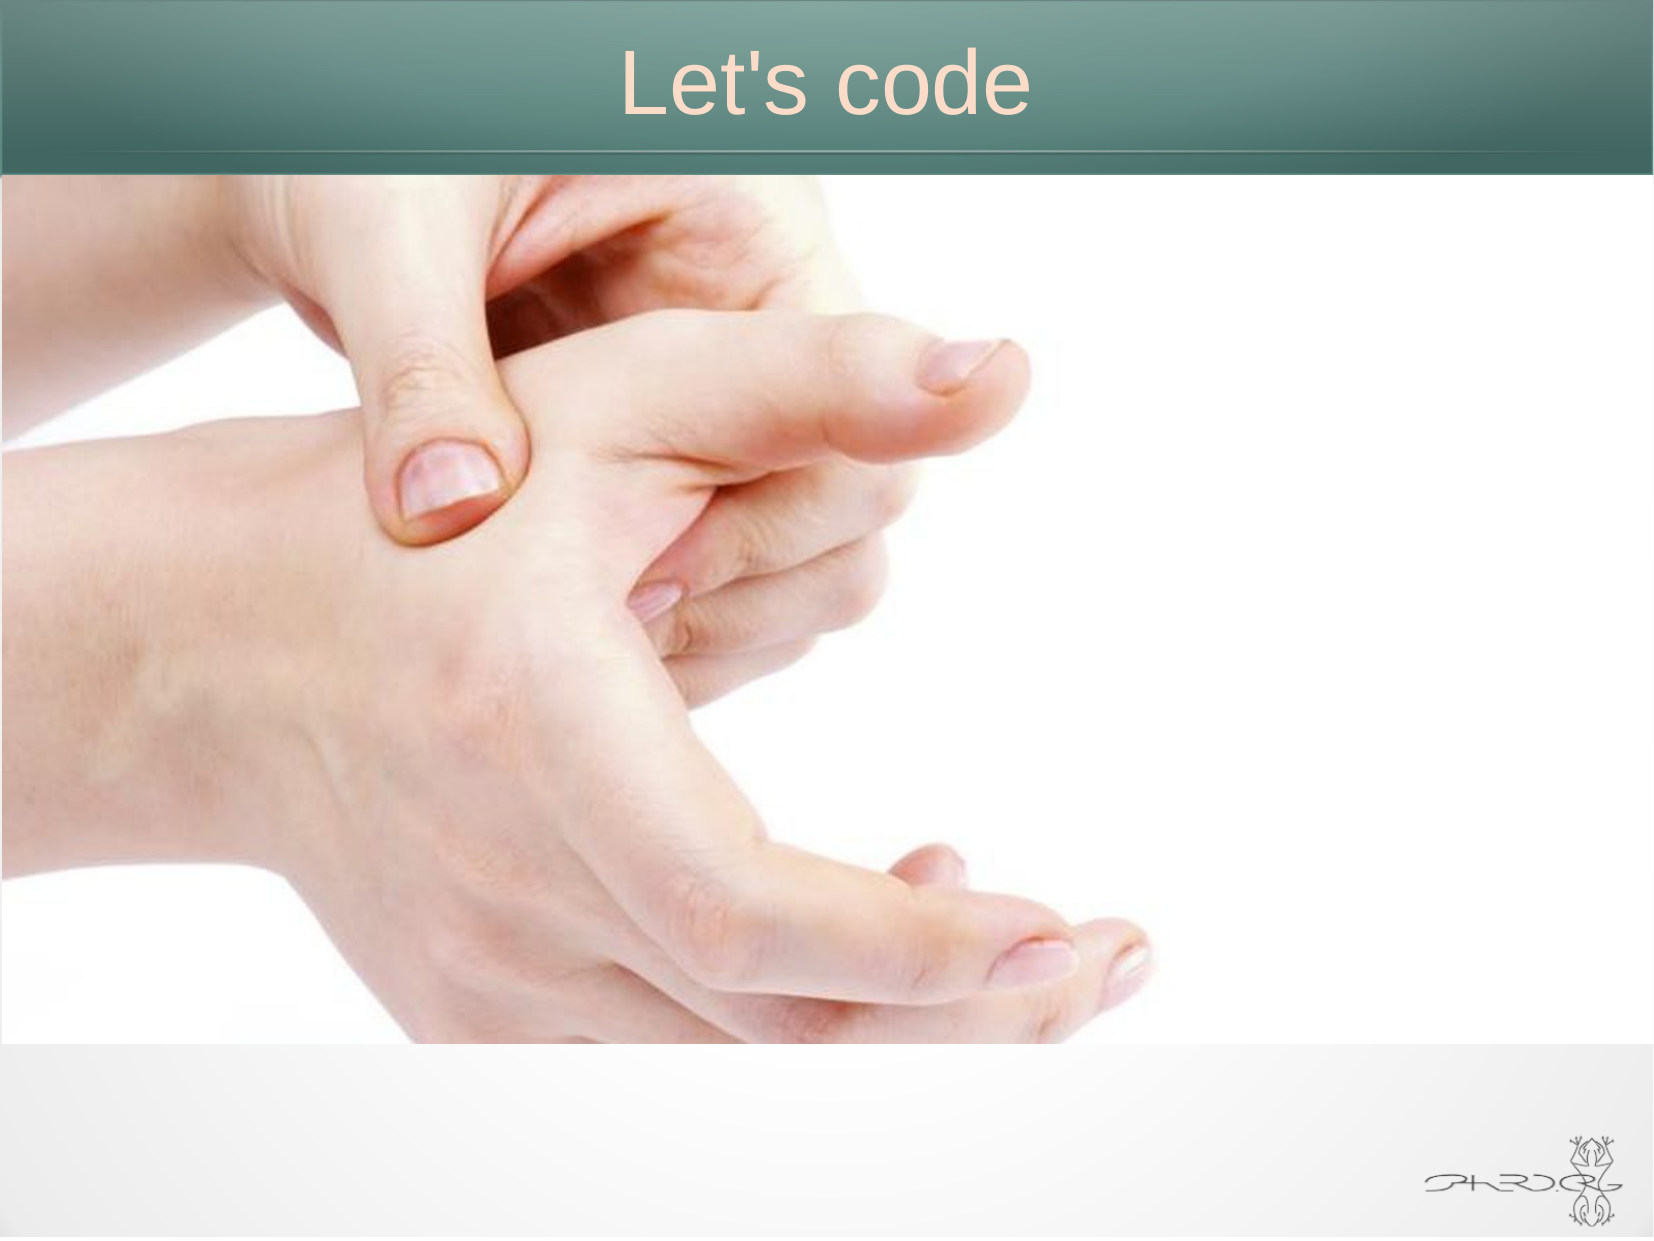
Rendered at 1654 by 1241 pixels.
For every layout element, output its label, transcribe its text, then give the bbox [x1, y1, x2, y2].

picture [0, 0, 1654, 1237]
title Let's code [82, 11, 1571, 154]
